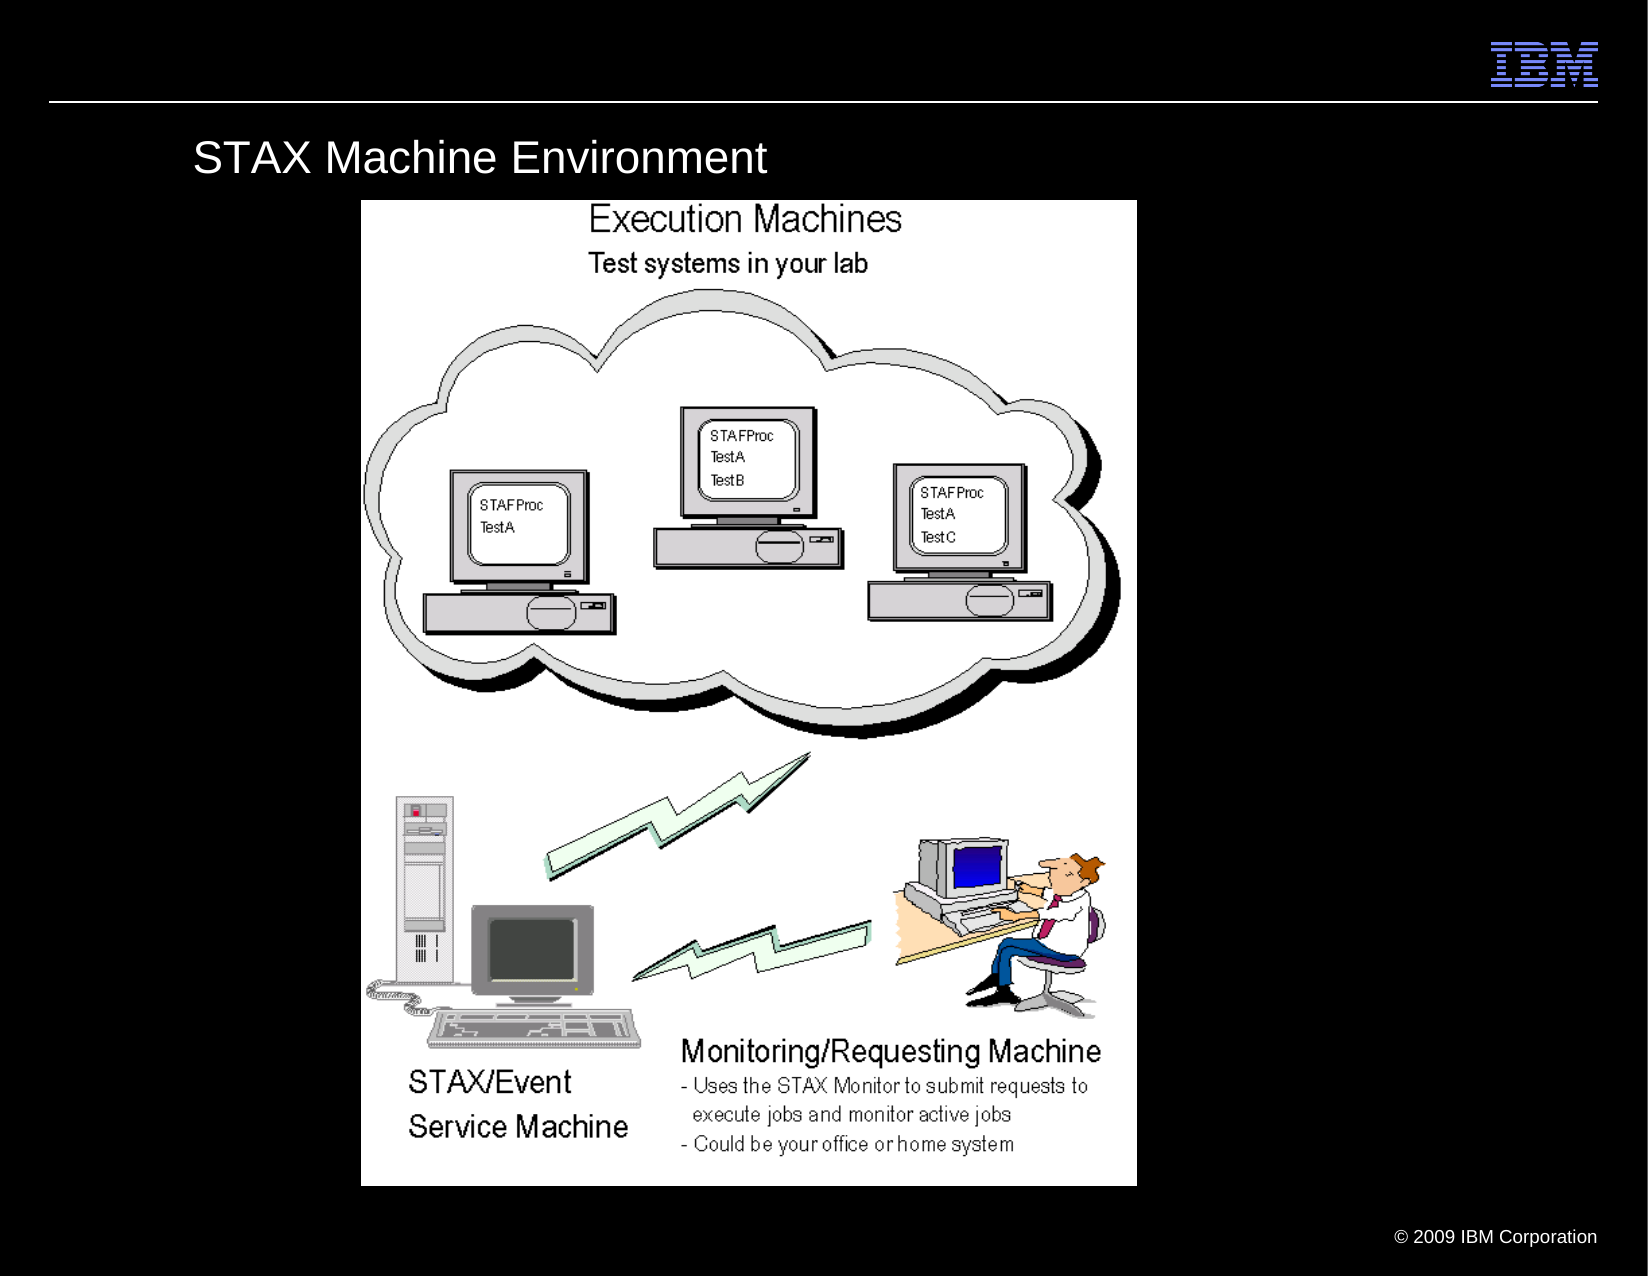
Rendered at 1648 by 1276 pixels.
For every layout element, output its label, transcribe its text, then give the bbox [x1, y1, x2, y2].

picture [361, 200, 1137, 1186]
picture [1491, 42, 1598, 87]
title STAX Machine Environment [175, 125, 1648, 219]
